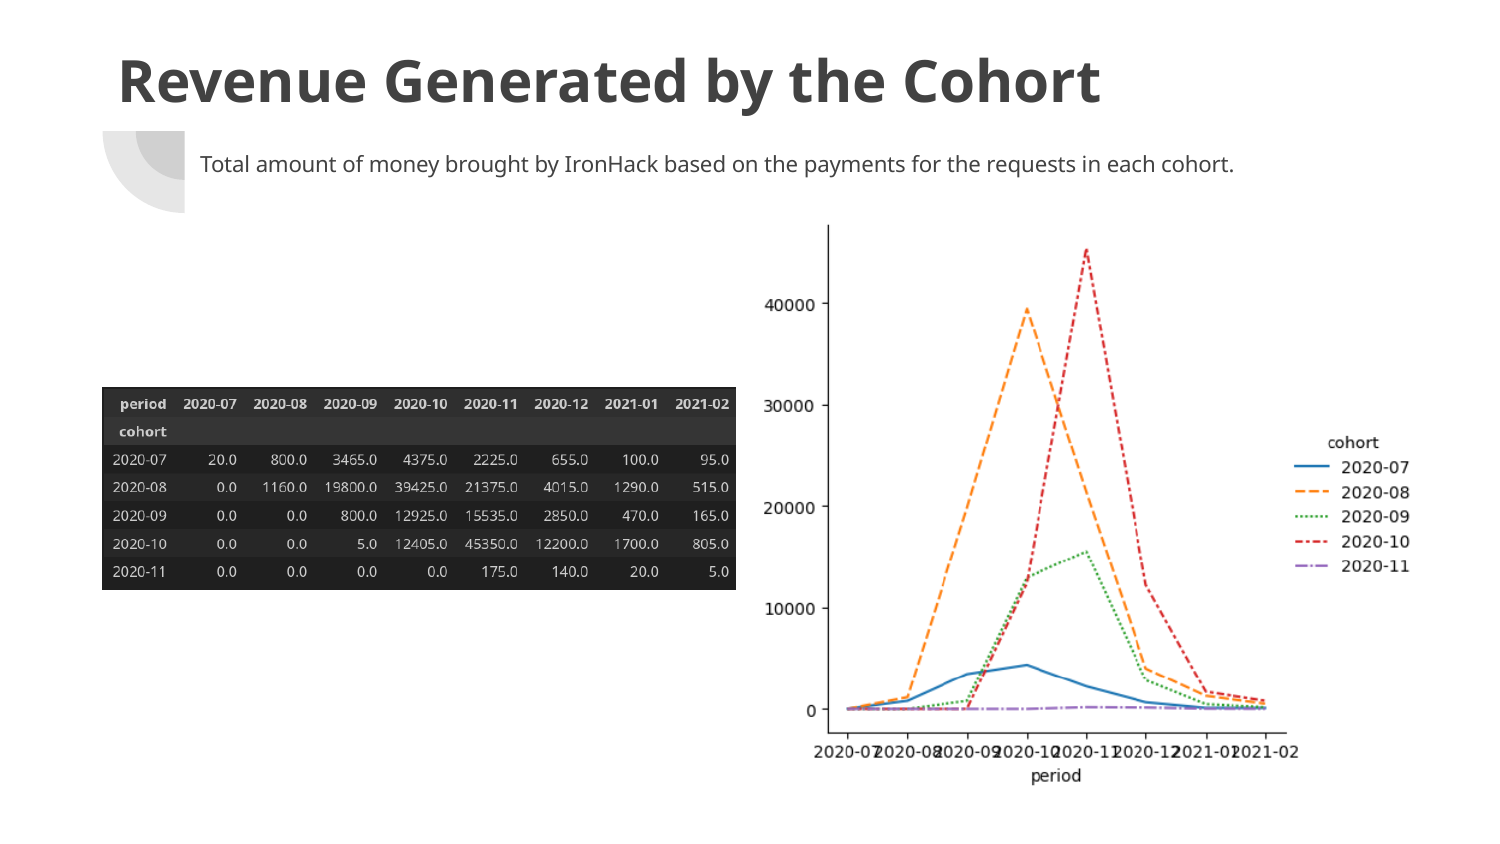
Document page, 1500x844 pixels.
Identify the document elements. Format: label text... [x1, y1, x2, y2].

picture [102, 387, 736, 590]
picture [755, 216, 1421, 794]
list Total amount of money brought by IronHack based on the payments for the requests in each cohort. [185, 131, 1339, 212]
title Revenue Generated by the Cohort [102, 29, 1256, 194]
